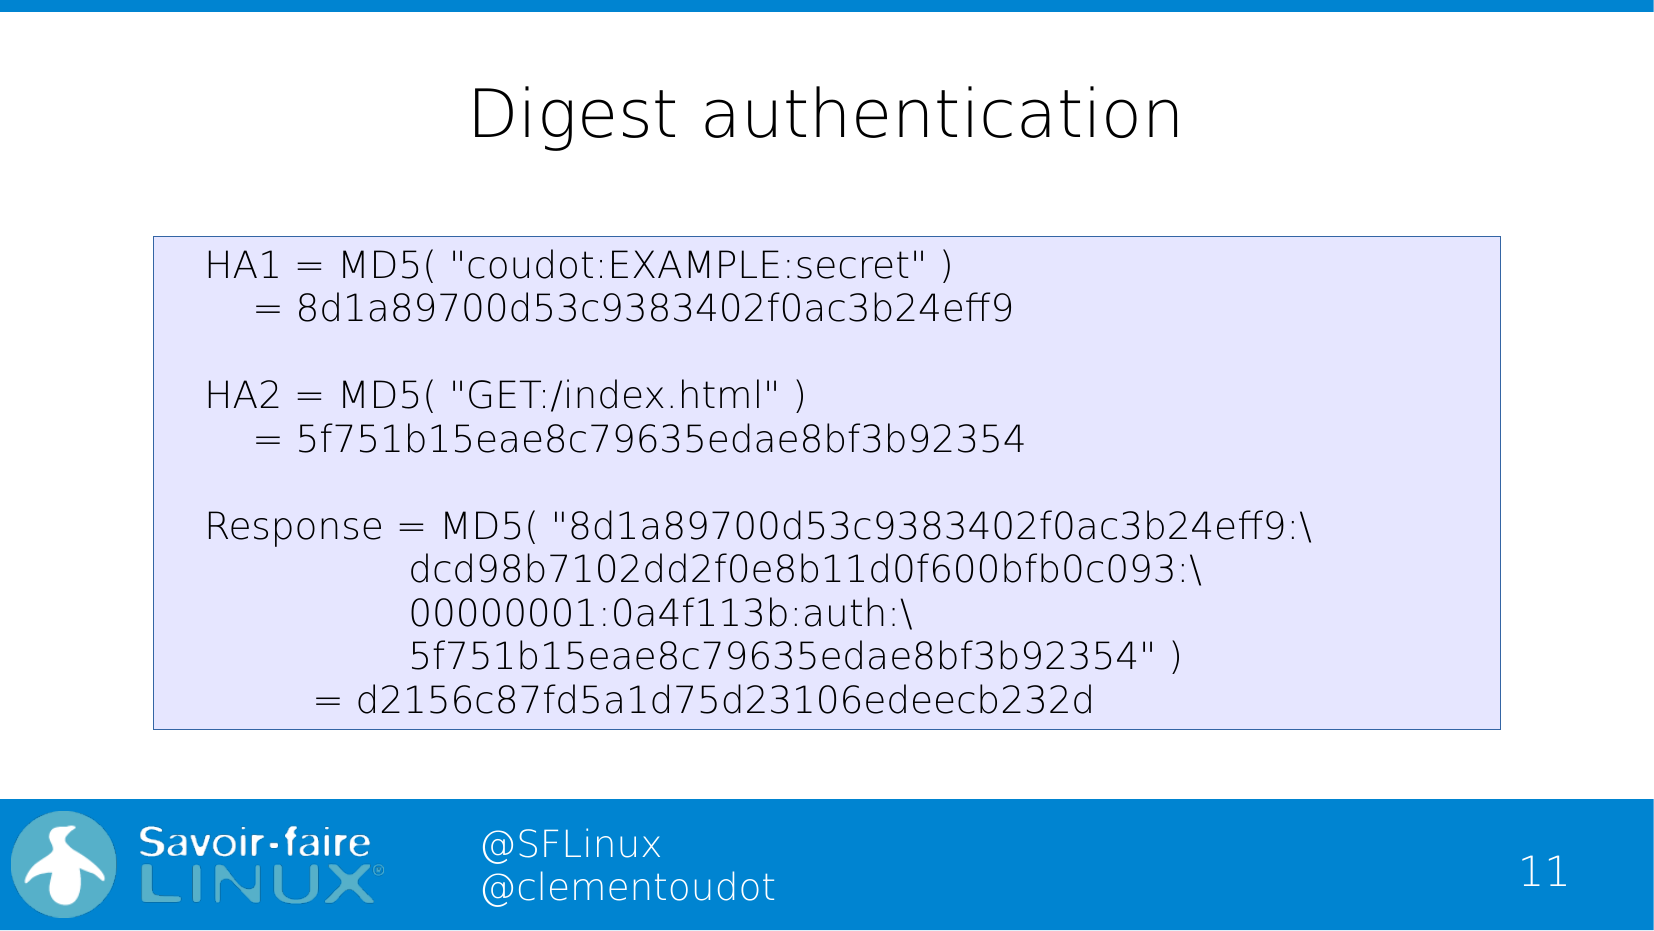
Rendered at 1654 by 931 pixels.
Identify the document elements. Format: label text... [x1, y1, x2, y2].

picture [11, 811, 384, 918]
title Digest authentication [82, 37, 1571, 193]
text_box HA1 = MD5( "coudot:EXAMPLE:secret" ) = 8d1a89700d53c9383402f0ac3b24eff9 HA2 = MD5( "GET:/index.html" ) = 5f751b15eae8c79635edae8bf3b92354 Response = MD5( "8d1a89700d53c9383402f0ac3b24eff9:\ dcd98b7102dd2f0e8b11d0f600bfb0c093:\ 00000001:0a4f113b:auth:\ 5f751b15eae8c79635edae8bf3b92354" ) = d2156c87fd5a1d75d23106edeecb232d [153, 236, 1501, 730]
